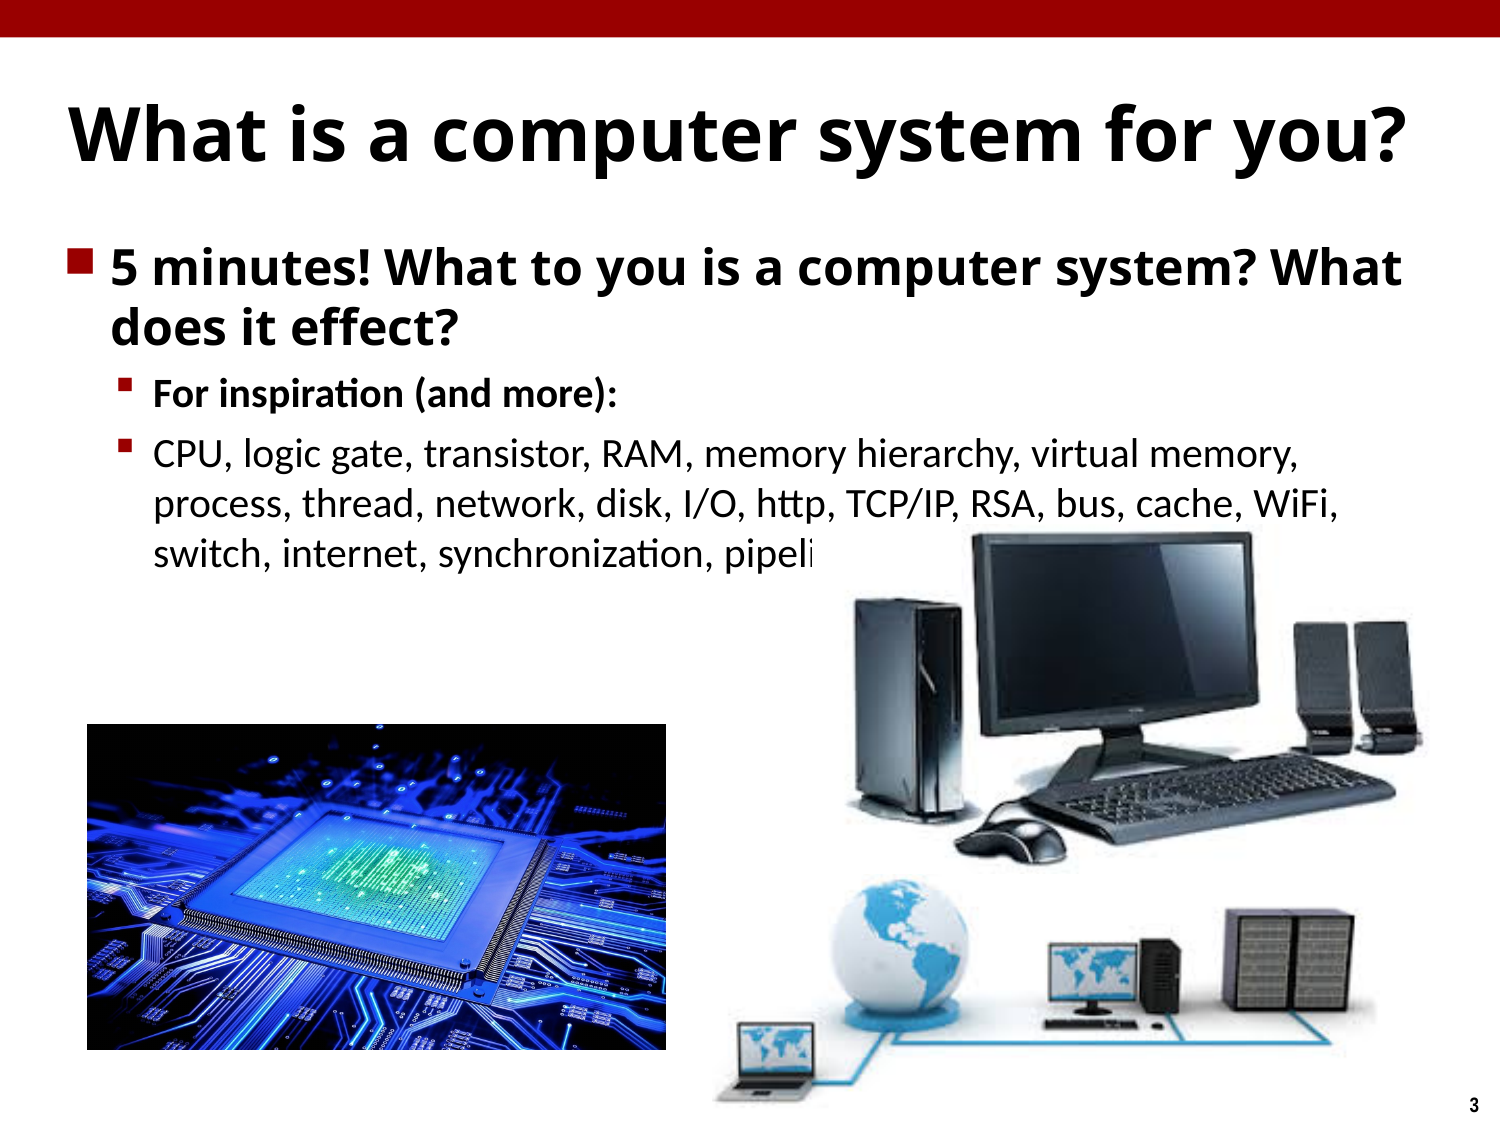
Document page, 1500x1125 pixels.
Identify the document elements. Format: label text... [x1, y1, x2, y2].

picture [712, 524, 1434, 1125]
picture [87, 724, 666, 1050]
list 5 minutes! What to you is a computer system? What does it effect? For inspiration (and more): CPU, logic gate, transistor, RAM, memory hierarchy, virtual memory, process, thread, network, disk, I/O, http, TCP/IP, RSA, bus, cache, WiFi, switch, internet, synchronization, pipeline,.. [62, 229, 1438, 1121]
title What is a computer system for you? [62, 41, 1463, 221]
